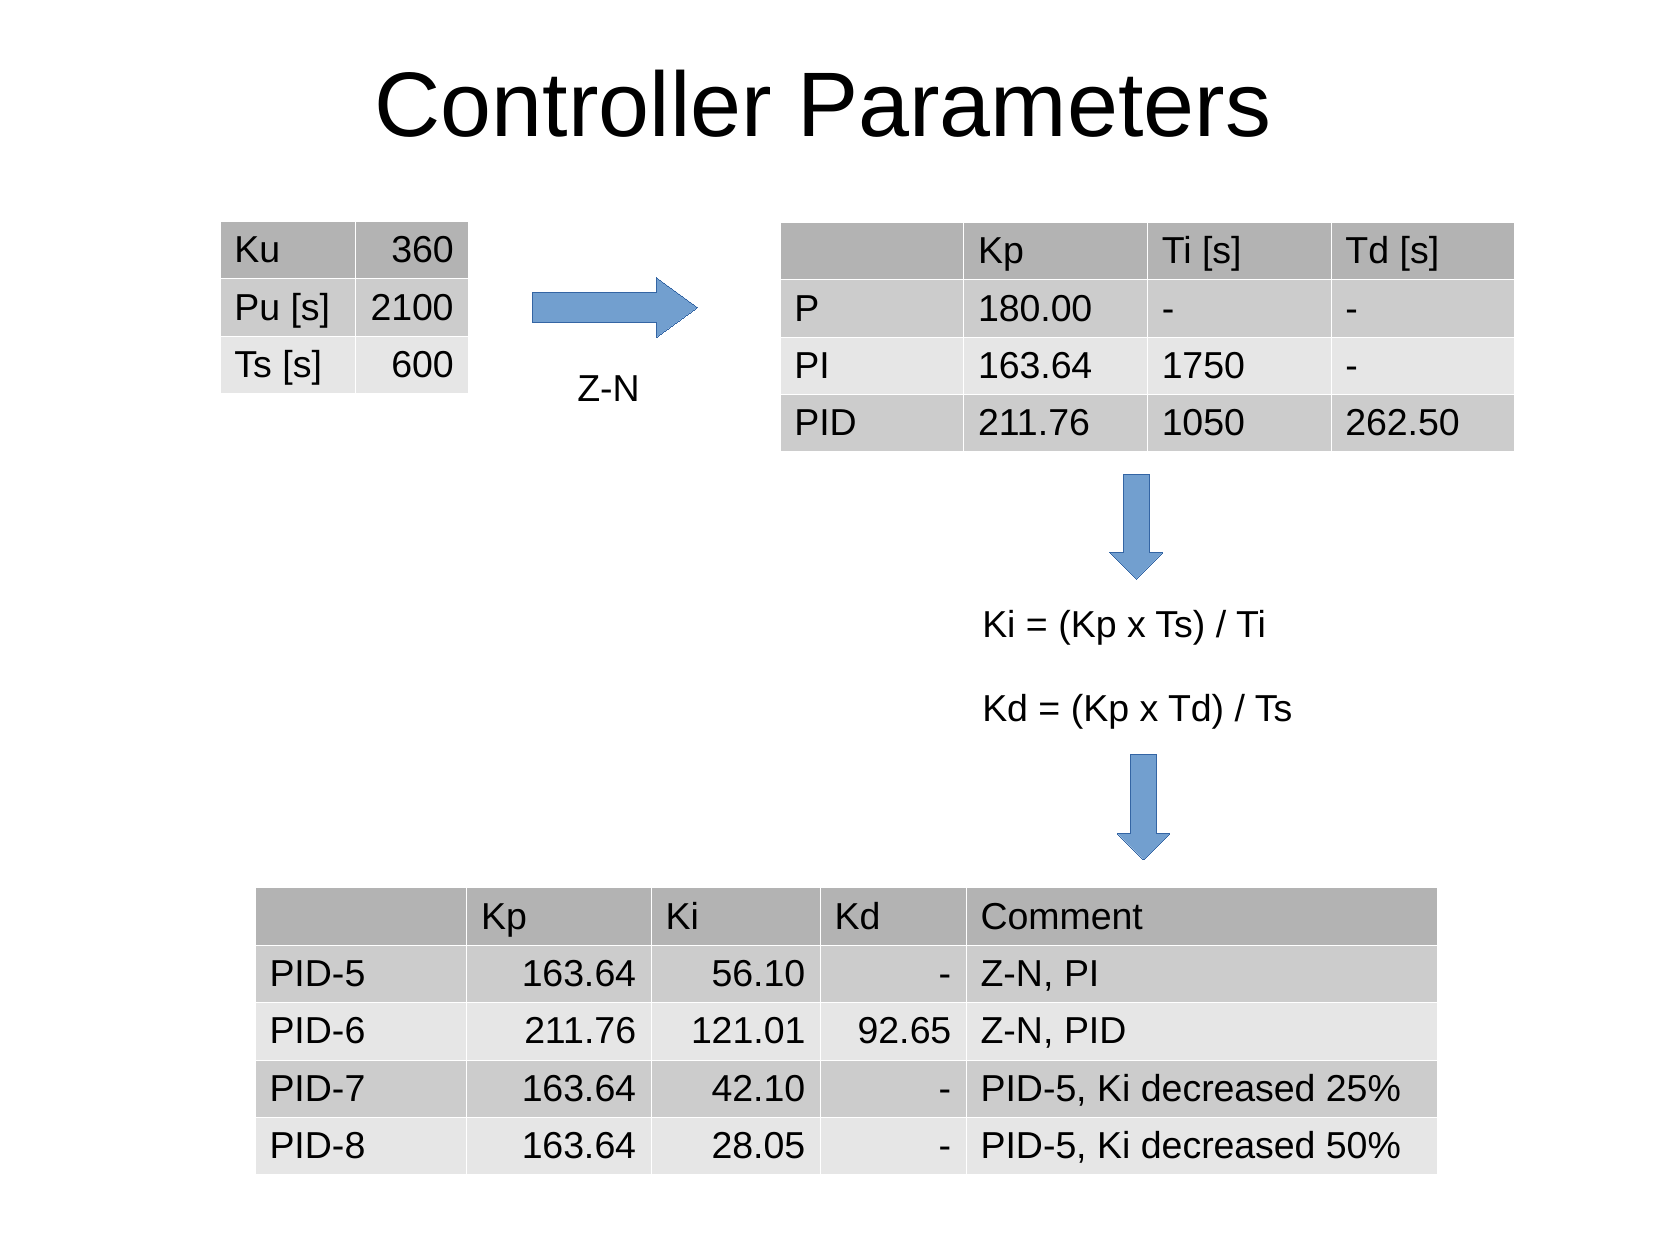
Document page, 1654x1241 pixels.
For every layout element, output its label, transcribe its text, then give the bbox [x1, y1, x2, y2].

table_cell 163.64 [467, 1061, 651, 1117]
table_header 360 [356, 222, 468, 278]
table_header Ki [652, 888, 820, 945]
table_cell - [1148, 280, 1331, 337]
table_cell - [821, 1061, 966, 1117]
text_box [1109, 474, 1163, 580]
table_cell 2100 [356, 279, 468, 336]
table_cell PID-6 [256, 1003, 466, 1060]
table_header Kp [964, 223, 1147, 279]
table_cell 56.10 [652, 946, 820, 1002]
table_header [256, 888, 466, 945]
table_cell P [781, 280, 963, 337]
table_cell 42.10 [652, 1061, 820, 1117]
title Controller Parameters [79, 22, 1568, 188]
table_cell 1750 [1148, 338, 1331, 394]
text_box [1117, 754, 1170, 860]
table_cell 262.50 [1332, 395, 1514, 451]
table_header Ti [s] [1148, 223, 1331, 279]
table_cell - [821, 1118, 966, 1174]
table_cell 121.01 [652, 1003, 820, 1060]
table_header Ku [221, 222, 355, 278]
table_cell PID-8 [256, 1118, 466, 1174]
table_cell 163.64 [467, 946, 651, 1002]
text_box Z-N [562, 360, 683, 417]
table_cell 211.76 [467, 1003, 651, 1060]
table_cell Z-N, PID [967, 1003, 1437, 1060]
table_cell 163.64 [964, 338, 1147, 394]
table_header Kp [467, 888, 651, 945]
table_cell - [1332, 280, 1514, 337]
text_box Ki = (Kp x Ts) / Ti Kd = (Kp x Td) / Ts [967, 595, 1313, 737]
table_header Kd [821, 888, 966, 945]
table_cell 28.05 [652, 1118, 820, 1174]
table_header Td [s] [1332, 223, 1514, 279]
table_cell PID-7 [256, 1061, 466, 1117]
table_cell - [1332, 338, 1514, 394]
table_cell PI [781, 338, 963, 394]
table_cell Z-N, PI [967, 946, 1437, 1002]
table_header [781, 223, 963, 279]
table_cell PID-5 [256, 946, 466, 1002]
table_cell 600 [356, 337, 468, 393]
text_box [532, 277, 698, 338]
table_cell PID-5, Ki decreased 25% [967, 1061, 1437, 1117]
table_cell Ts [s] [221, 337, 355, 393]
table_cell 1050 [1148, 395, 1331, 451]
table_cell 163.64 [467, 1118, 651, 1174]
table_cell 92.65 [821, 1003, 966, 1060]
table_header Comment [967, 888, 1437, 945]
table_cell - [821, 946, 966, 1002]
table_cell PID-5, Ki decreased 50% [967, 1118, 1437, 1174]
table_cell 180.00 [964, 280, 1147, 337]
table_cell Pu [s] [221, 279, 355, 336]
table_cell PID [781, 395, 963, 451]
table_cell 211.76 [964, 395, 1147, 451]
